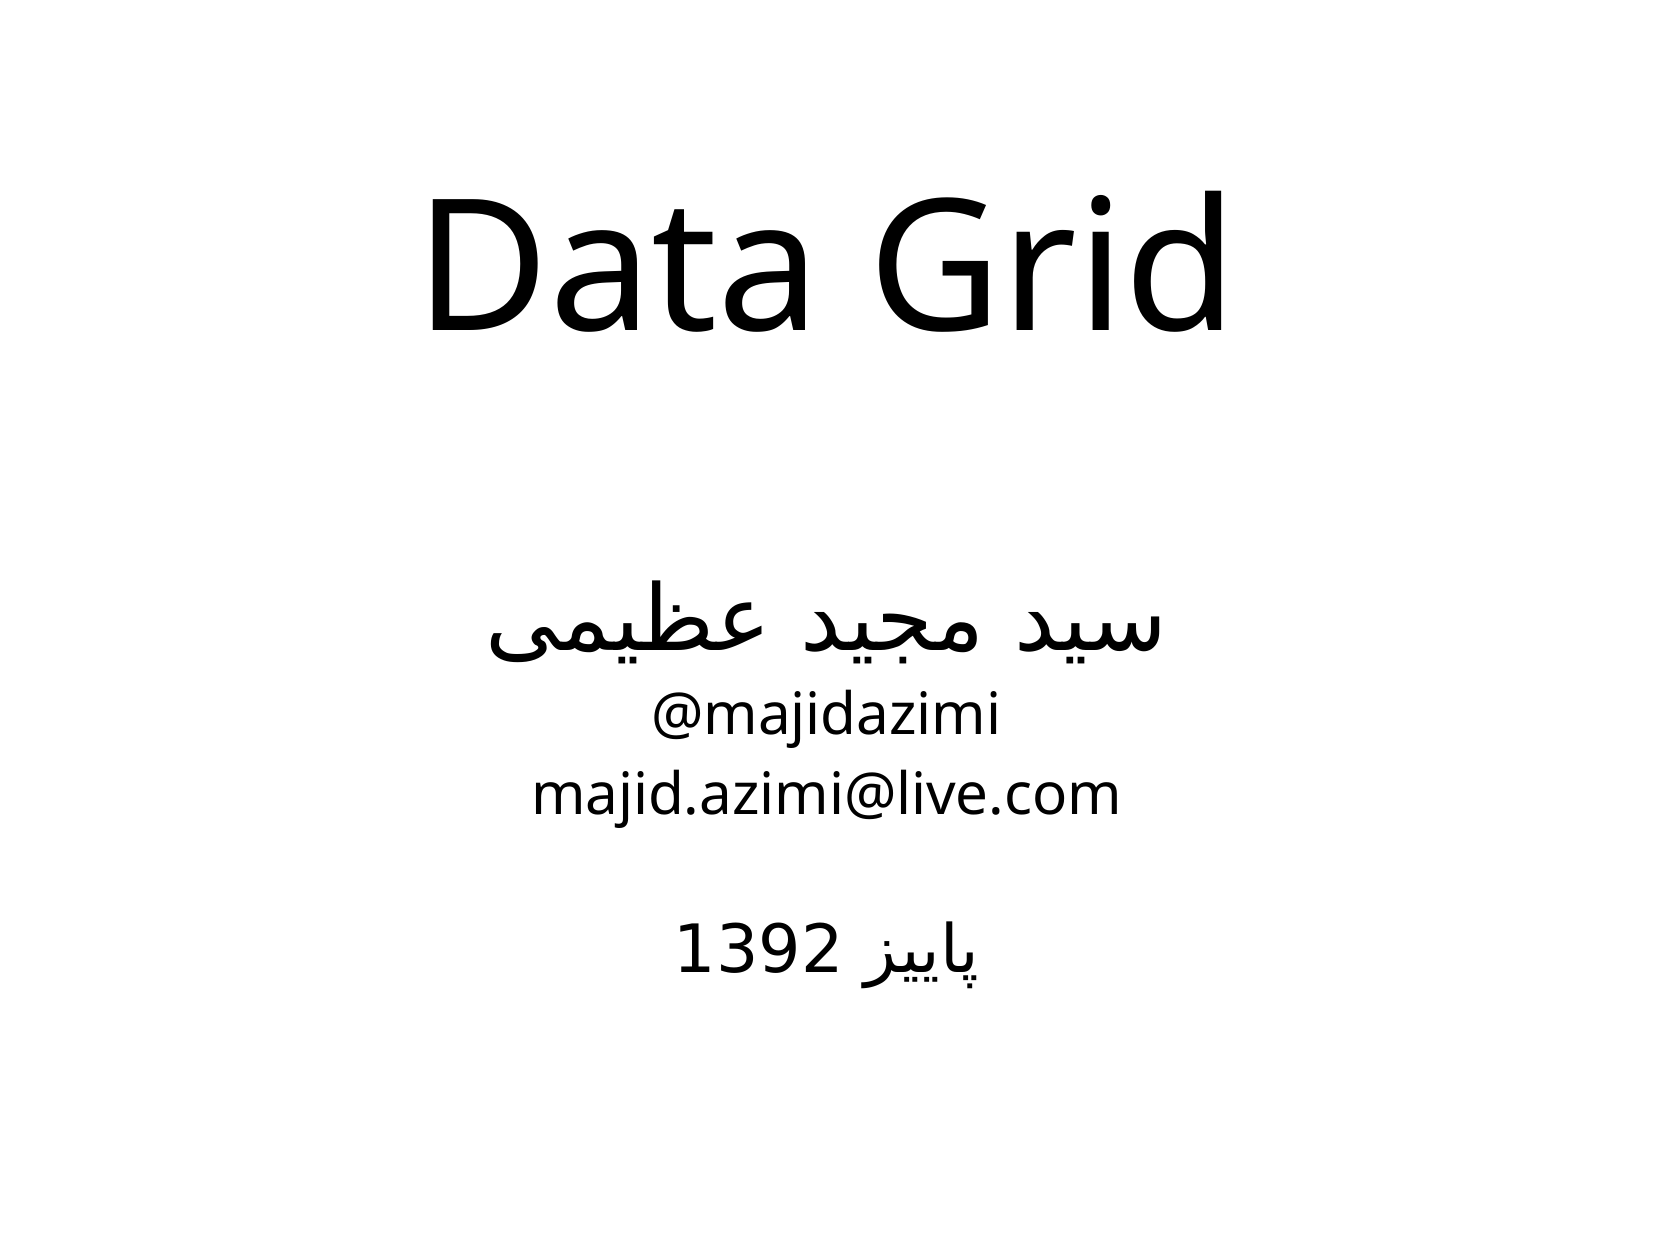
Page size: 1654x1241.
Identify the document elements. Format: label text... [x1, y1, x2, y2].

subtitle Data Grid سید مجید عظیمی @majidazimi majid.azimi@live.com پاییز 1392 [82, 0, 1571, 1218]
